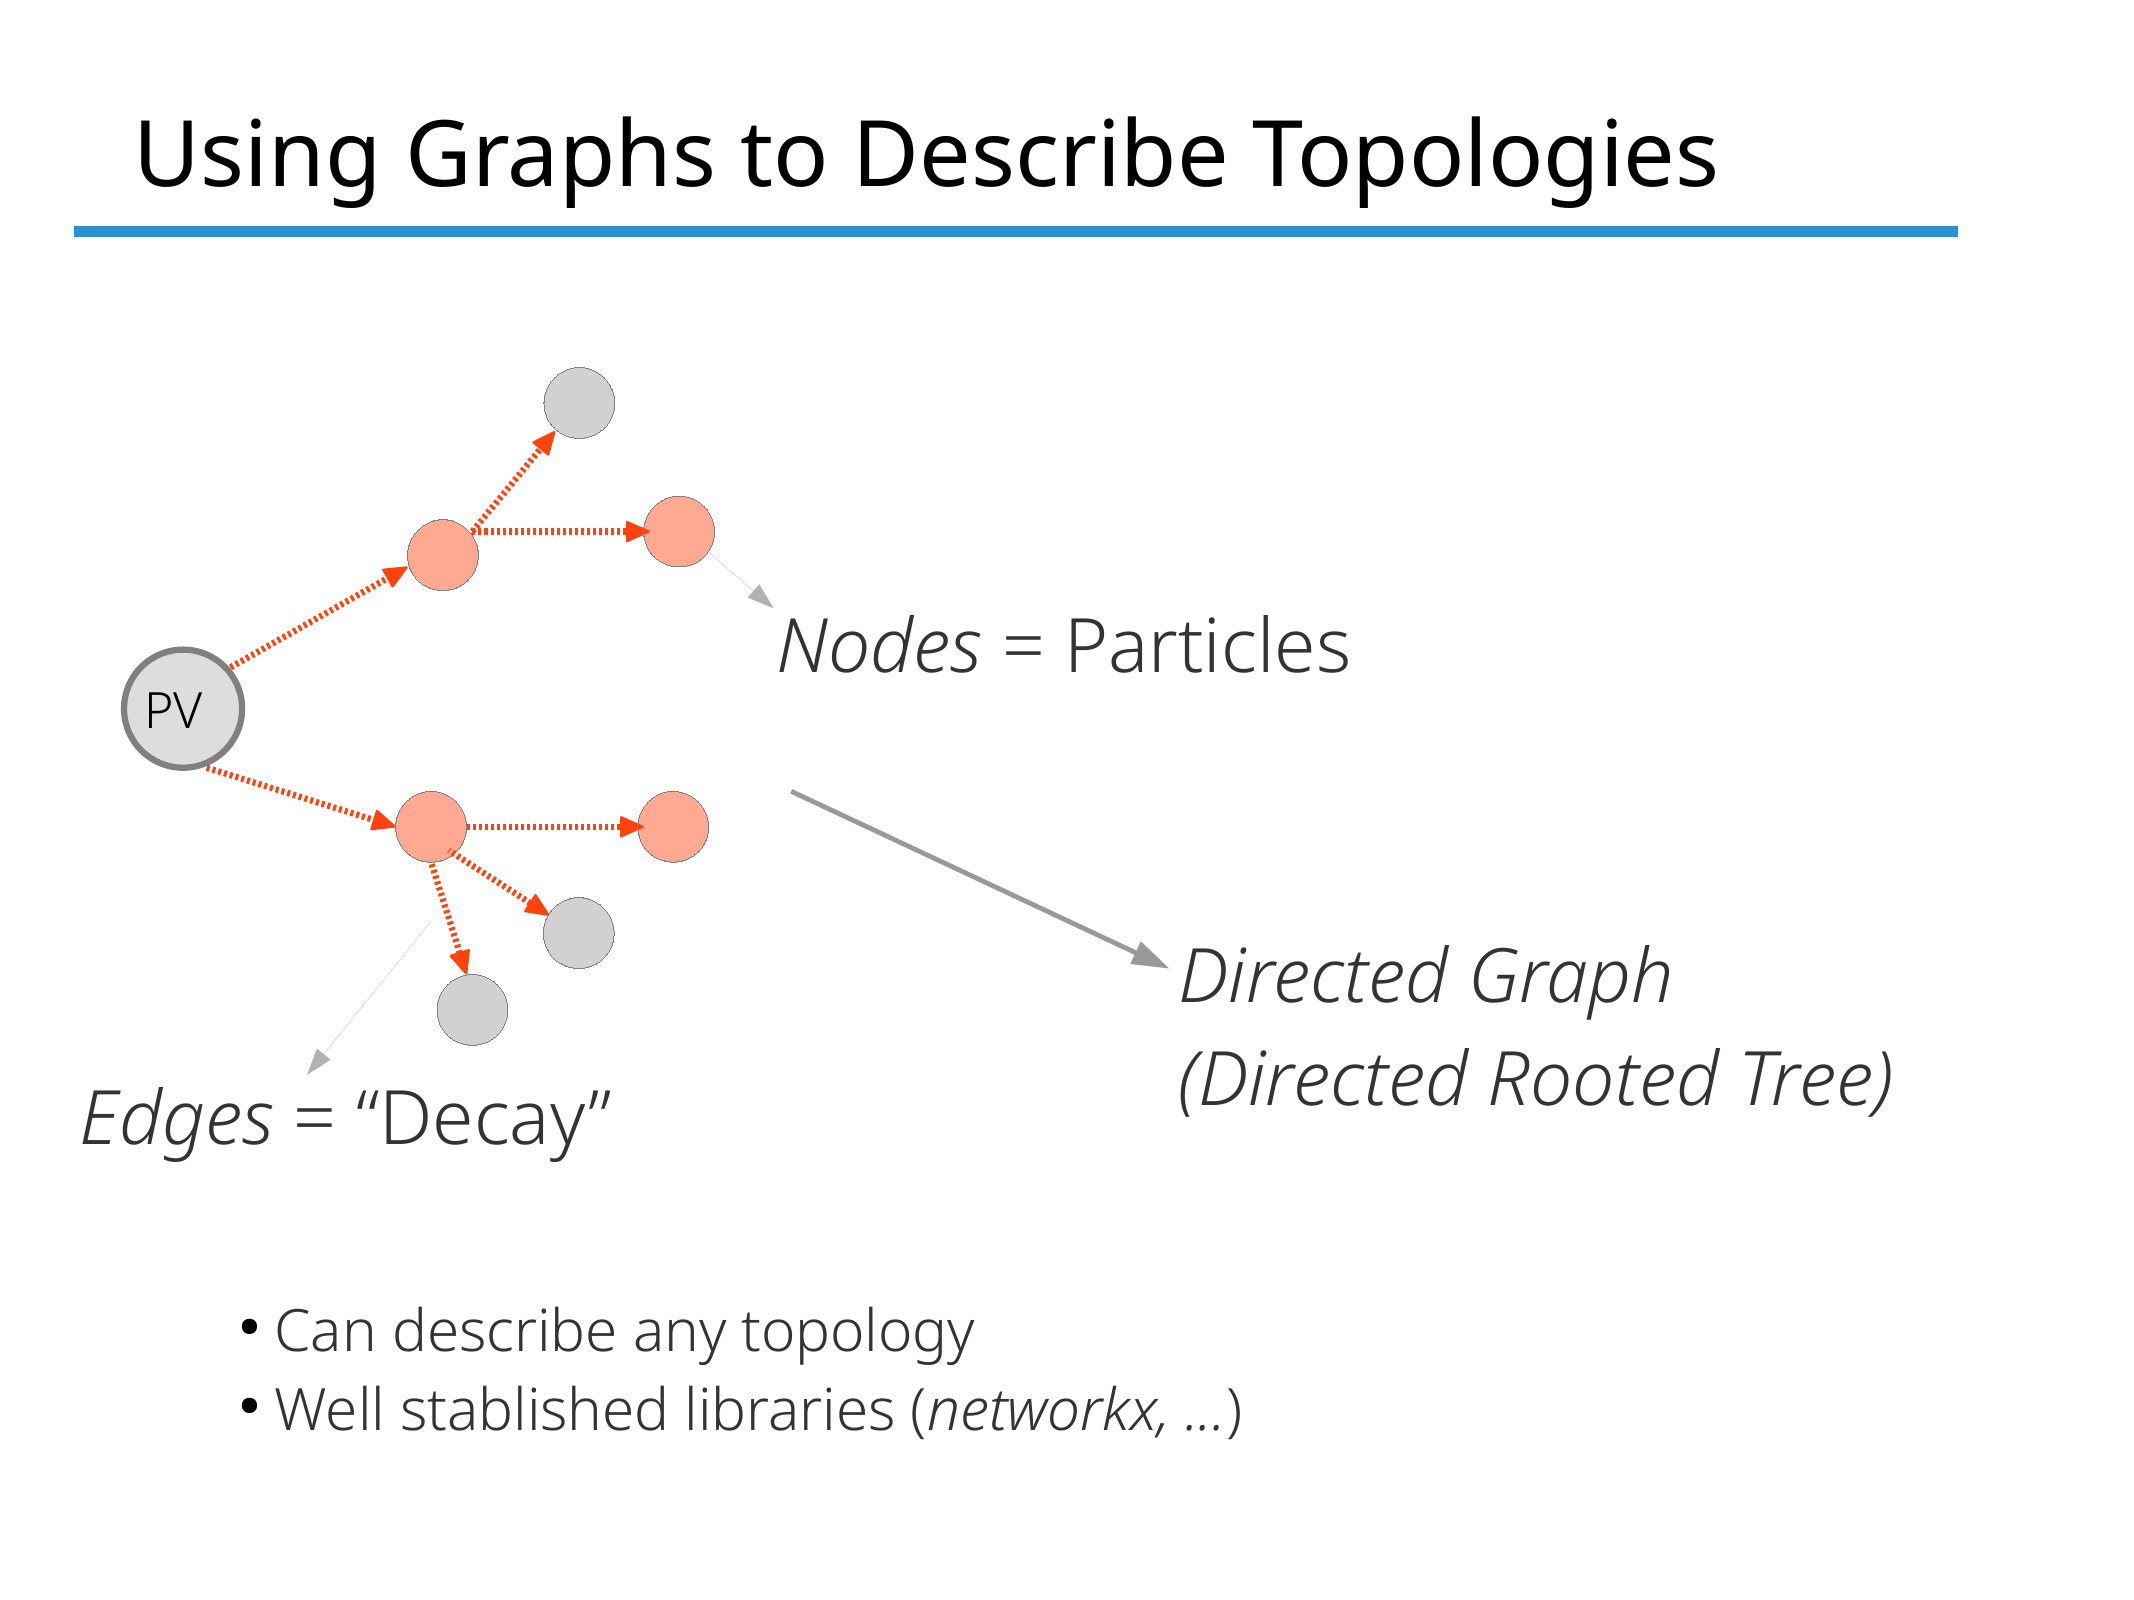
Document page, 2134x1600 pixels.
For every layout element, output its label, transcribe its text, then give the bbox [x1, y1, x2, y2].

text_box [124, 684, 129, 733]
text_box Edges = “Decay” [64, 1057, 744, 1176]
text_box [643, 496, 715, 567]
text_box [543, 897, 615, 969]
text_box Can describe any topology Well stablished libraries (networkx, ...) [224, 1281, 1473, 1538]
text_box [437, 974, 508, 1046]
text_box [407, 519, 479, 591]
text_box [231, 674, 243, 744]
text_box [637, 791, 709, 863]
text_box [543, 367, 615, 439]
text_box PV [129, 667, 231, 752]
text_box Directed Graph (Directed Rooted Tree) [1163, 915, 2050, 1161]
text_box [395, 791, 467, 863]
text_box Using Graphs to Describe Topologies [110, 71, 1745, 229]
text_box [141, 649, 225, 667]
text_box Nodes = Particles [761, 584, 1453, 703]
text_box [143, 752, 224, 768]
